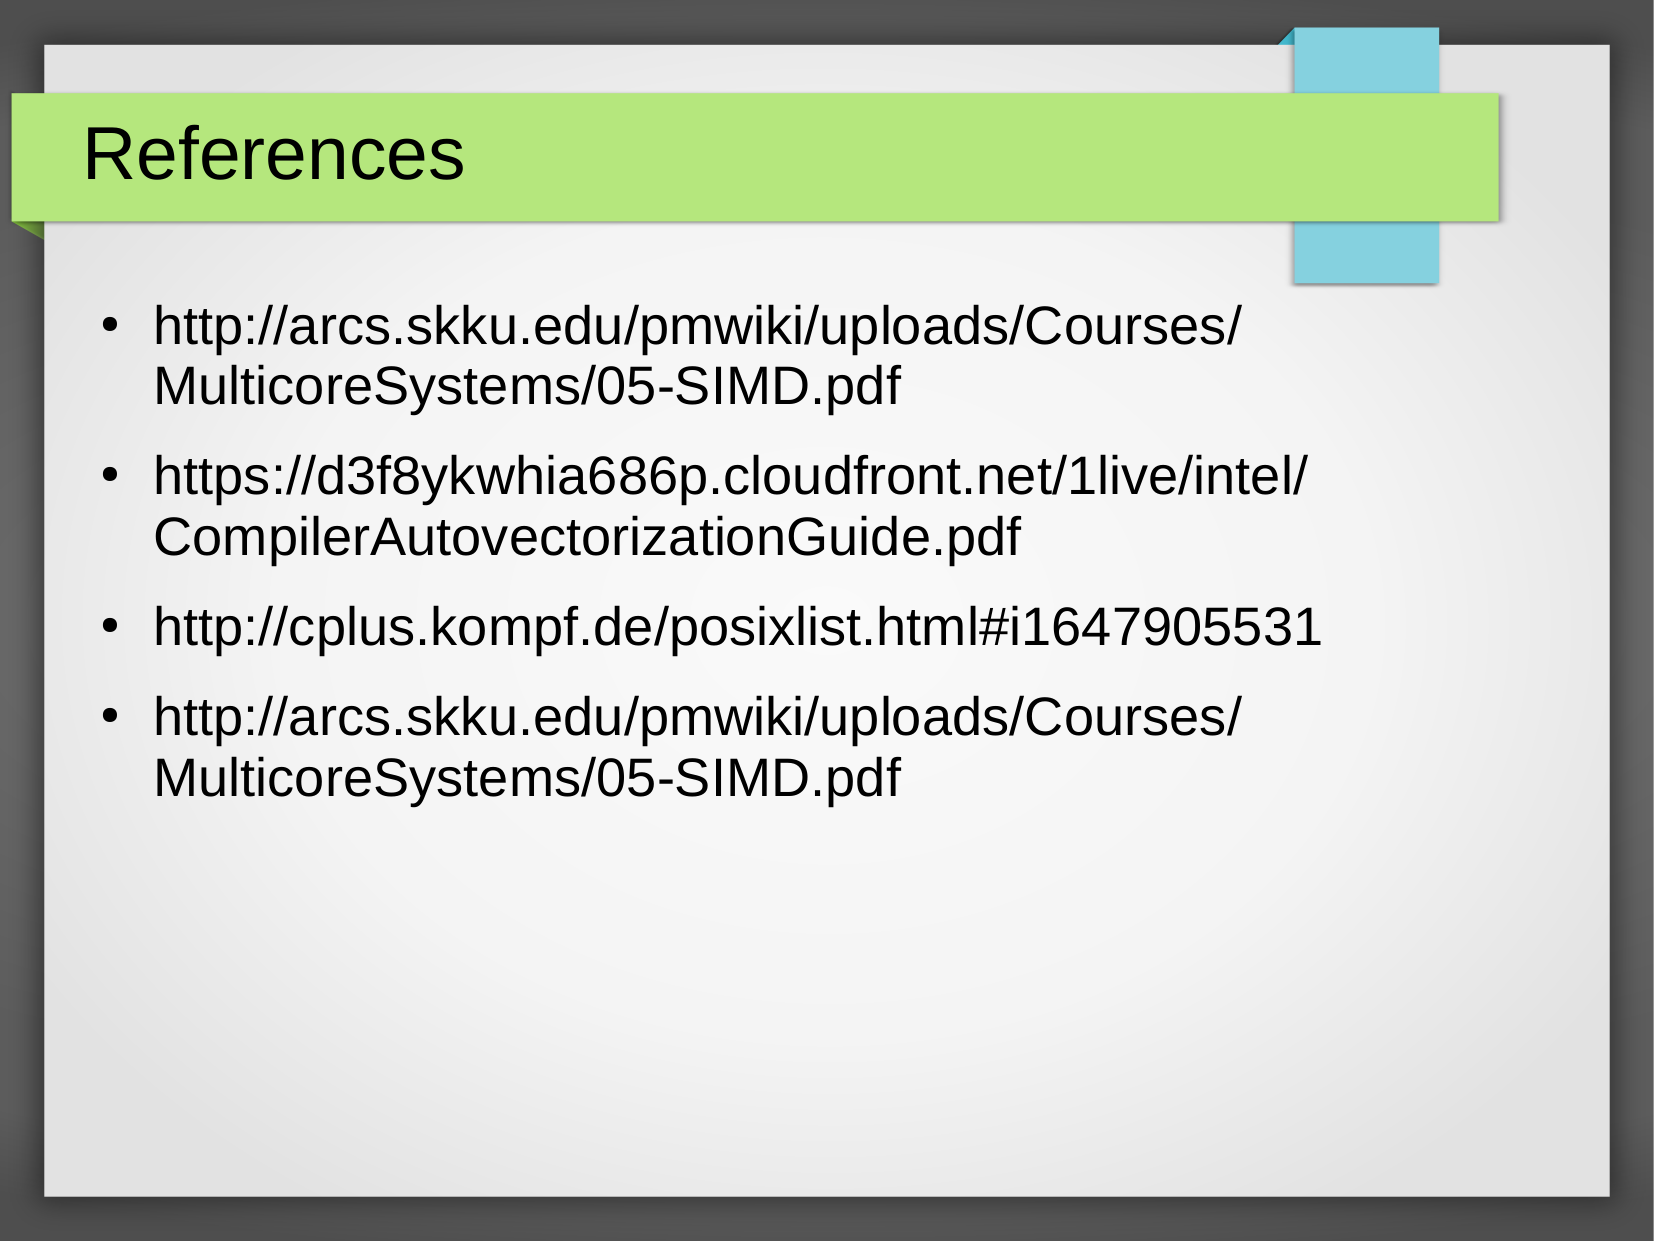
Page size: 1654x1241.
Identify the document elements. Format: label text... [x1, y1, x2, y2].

list http://arcs.skku.edu/pmwiki/uploads/Courses/MulticoreSystems/05-SIMD.pdf https://d3f8ykwhia686p.cloudfront.net/1live/intel/CompilerAutovectorizationGuide.pdf http://cplus.kompf.de/posixlist.html#i1647905531 http://arcs.skku.edu/pmwiki/uploads/Courses/MulticoreSystems/05-SIMD.pdf [82, 295, 1571, 1015]
picture [0, 0, 1654, 1241]
title References [82, 94, 1264, 213]
